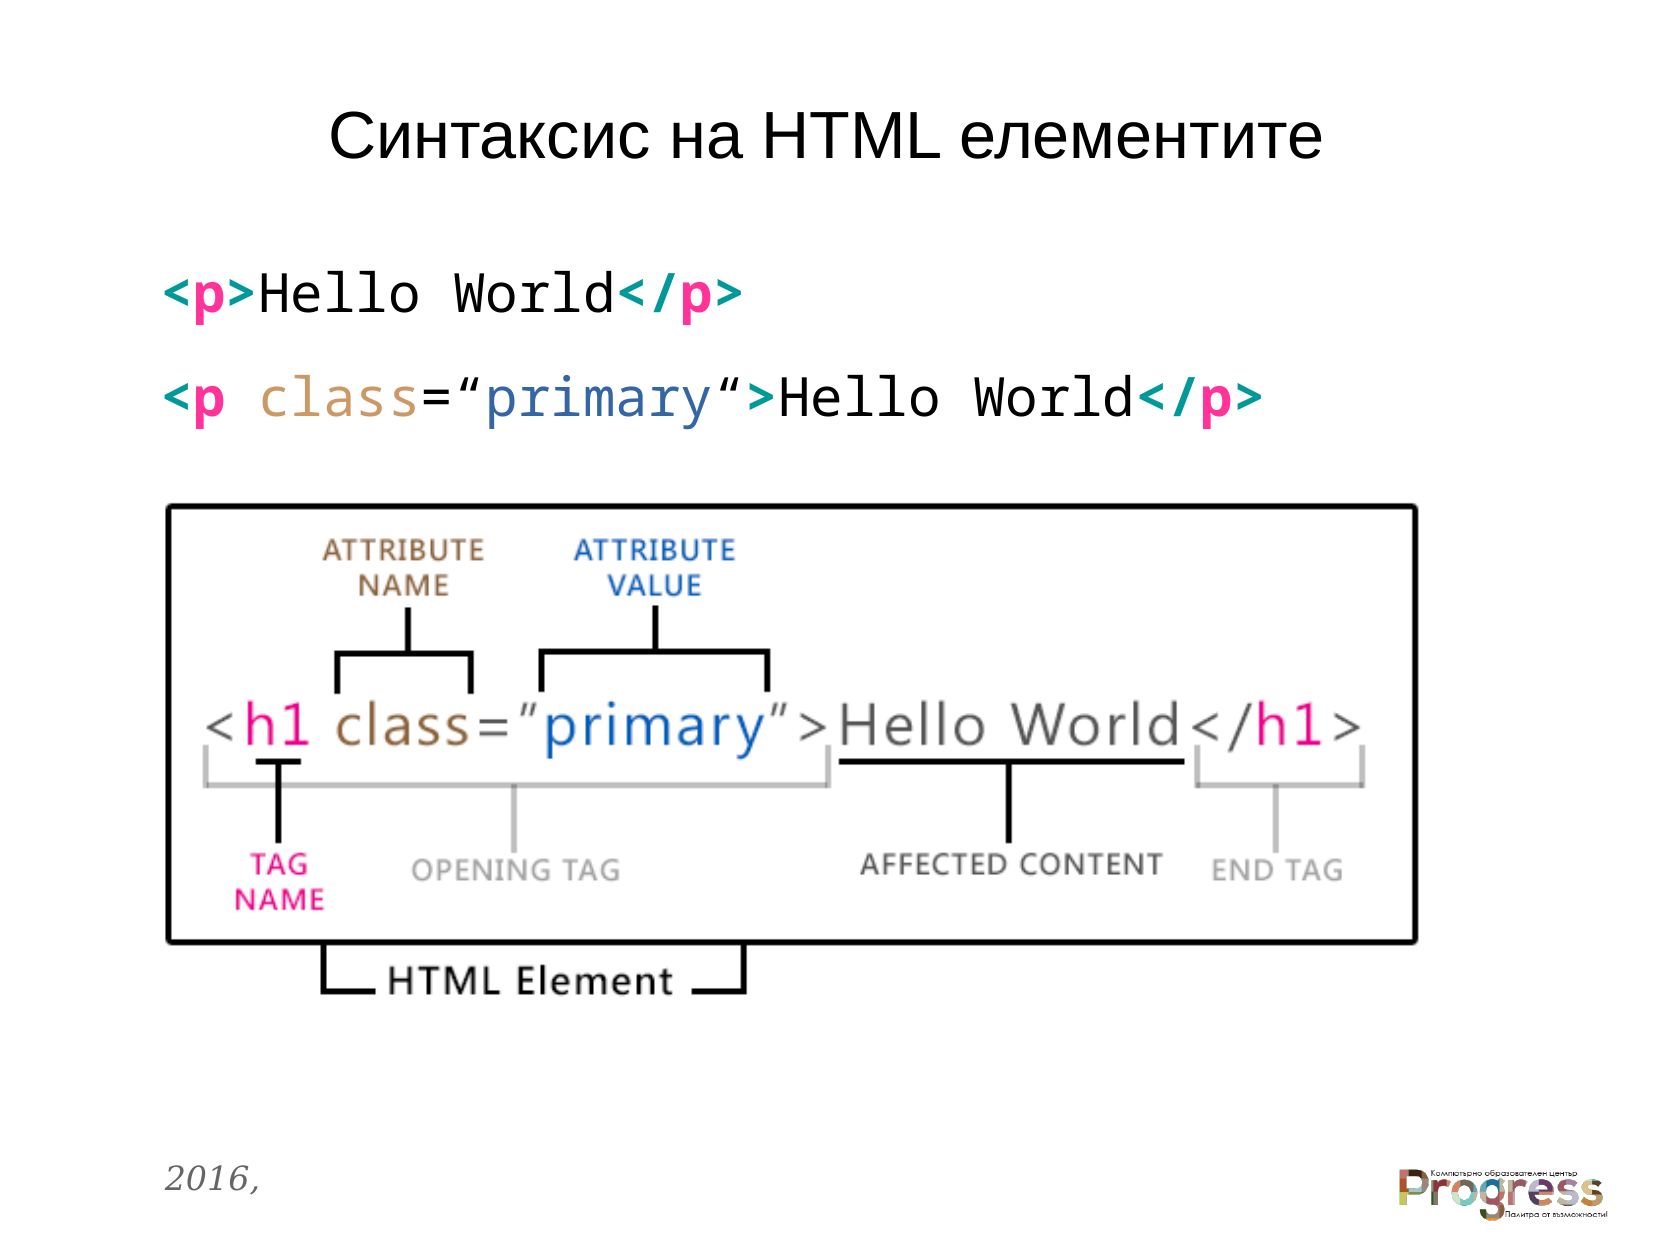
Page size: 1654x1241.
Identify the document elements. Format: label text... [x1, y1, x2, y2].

title Синтаксис на HTML елементите [82, 55, 1571, 216]
text_box 2016, Ива Е. Попова [150, 1152, 586, 1201]
picture [56, 384, 1560, 1096]
picture [1399, 1168, 1613, 1221]
list <p>Hello World</p> <p class=“primary“>Hello World</p> [90, 255, 1531, 1036]
